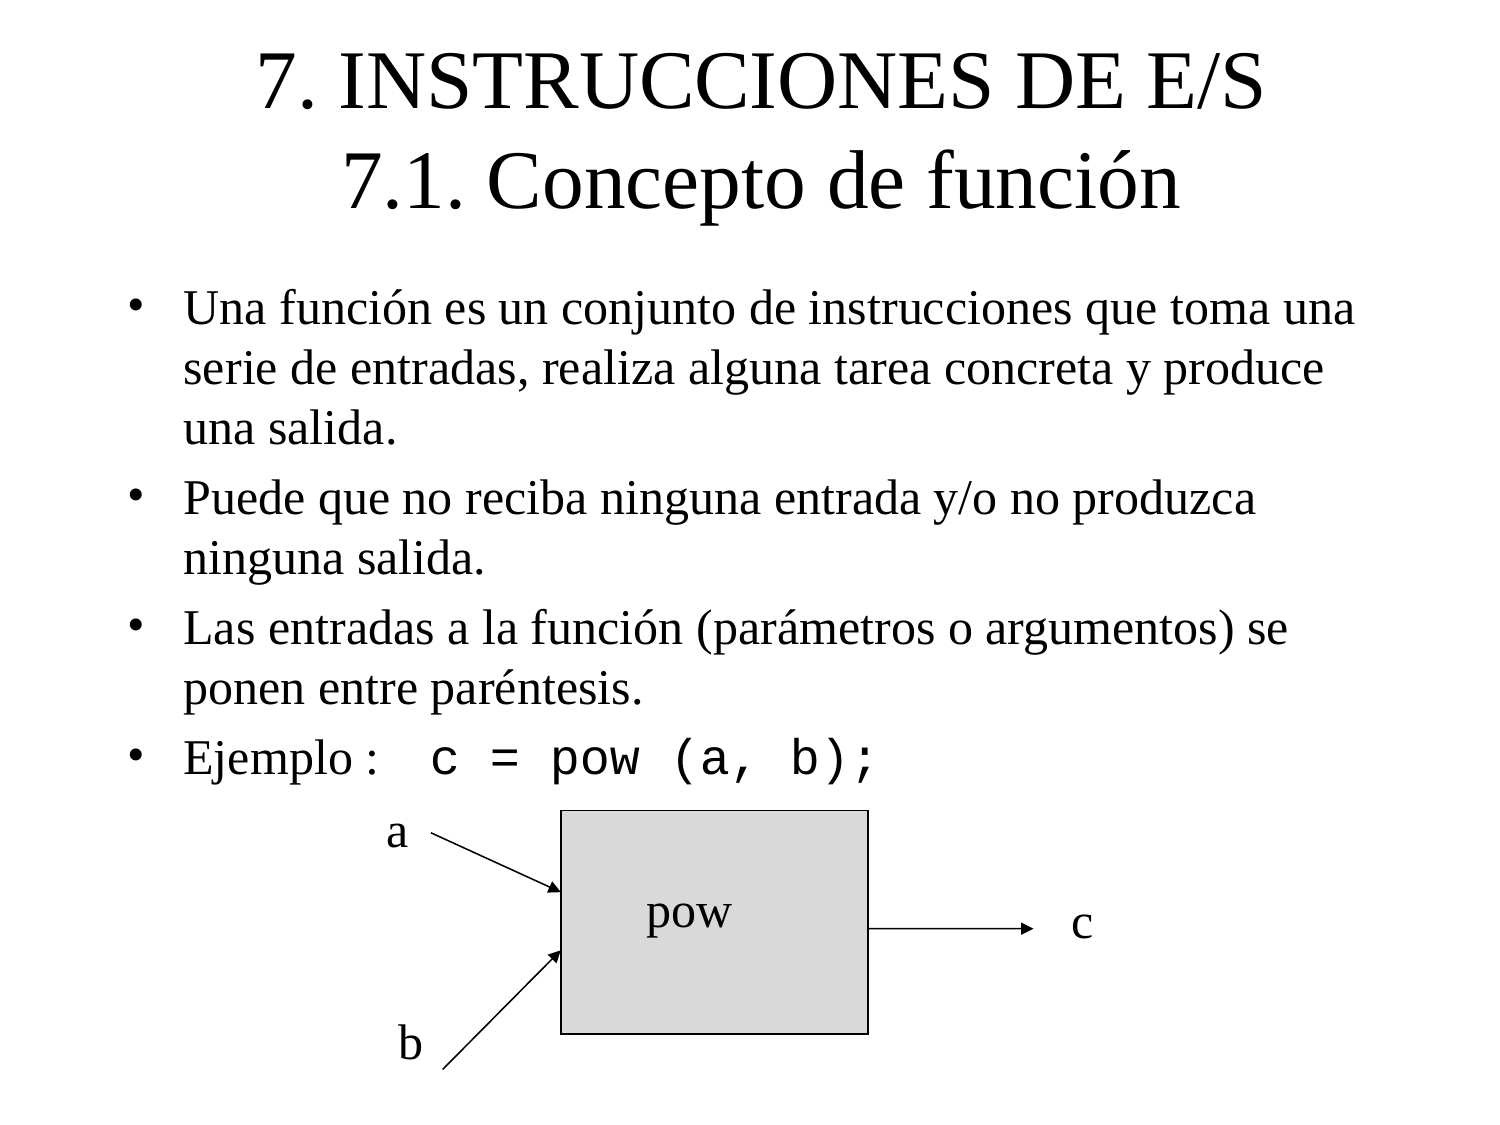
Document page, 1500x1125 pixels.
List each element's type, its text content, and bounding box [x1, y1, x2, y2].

text_box c [1056, 881, 1223, 957]
text_box [560, 810, 869, 1034]
text_box b [383, 1002, 455, 1078]
title 7. INSTRUCCIONES DE E/S 7.1. Concepto de función [88, 31, 1435, 219]
list Una función es un conjunto de instrucciones que toma una serie de entradas, realiza alguna tarea concreta y produce una salida. Puede que no reciba ninguna entrada y/o no produzca ninguna salida. Las entradas a la función (parámetros o argumentos) se ponen entre paréntesis. Ejemplo : c = pow (a, b); [112, 267, 1412, 787]
text_box a [371, 790, 443, 865]
text_box pow [631, 869, 868, 945]
